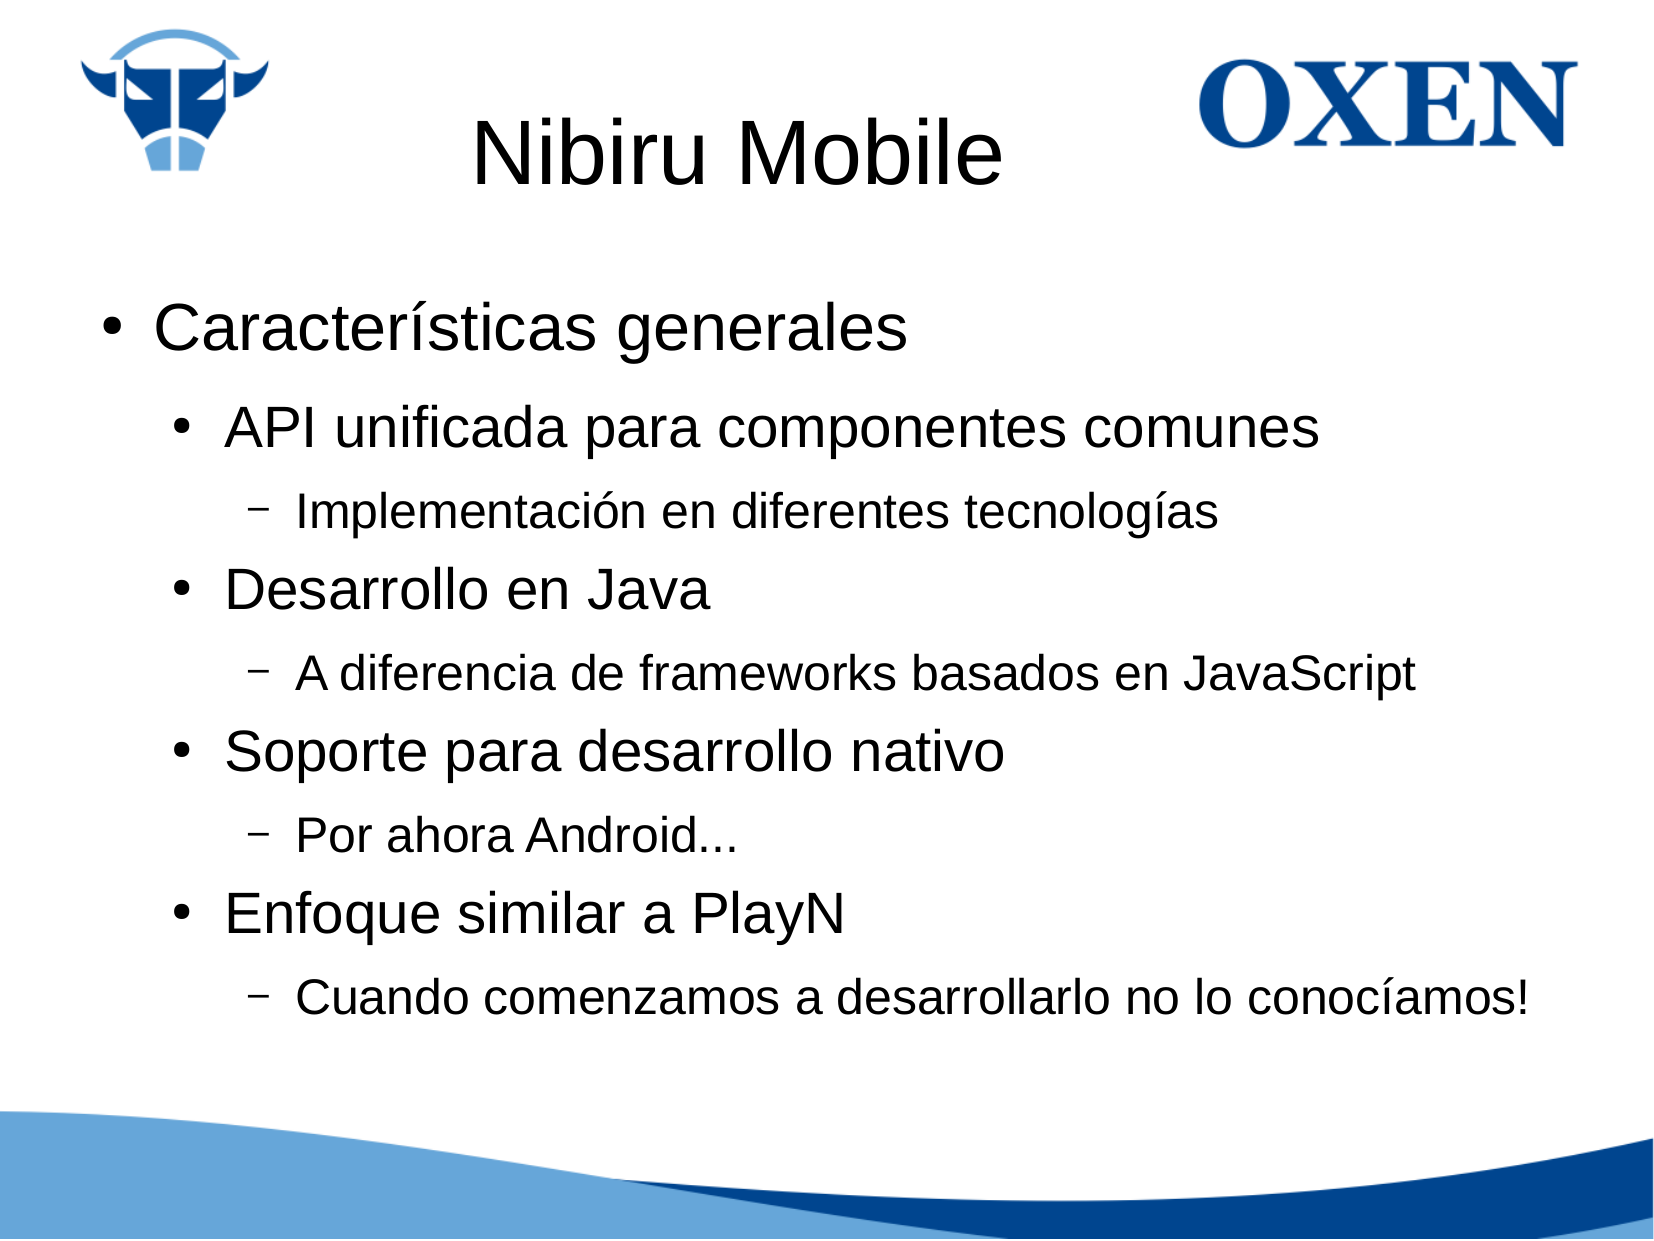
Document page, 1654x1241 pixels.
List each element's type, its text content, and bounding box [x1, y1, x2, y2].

title Nibiru Mobile [265, 49, 1211, 257]
picture [5, 11, 1654, 195]
picture [0, 1104, 1654, 1239]
list Características generales API unificada para componentes comunes Implementación en diferentes tecnologías Desarrollo en Java A diferencia de frameworks basados en JavaScript Soporte para desarrollo nativo Por ahora Android... Enfoque similar a PlayN Cuando comenzamos a desarrollarlo no lo conocíamos! [82, 290, 1571, 1026]
